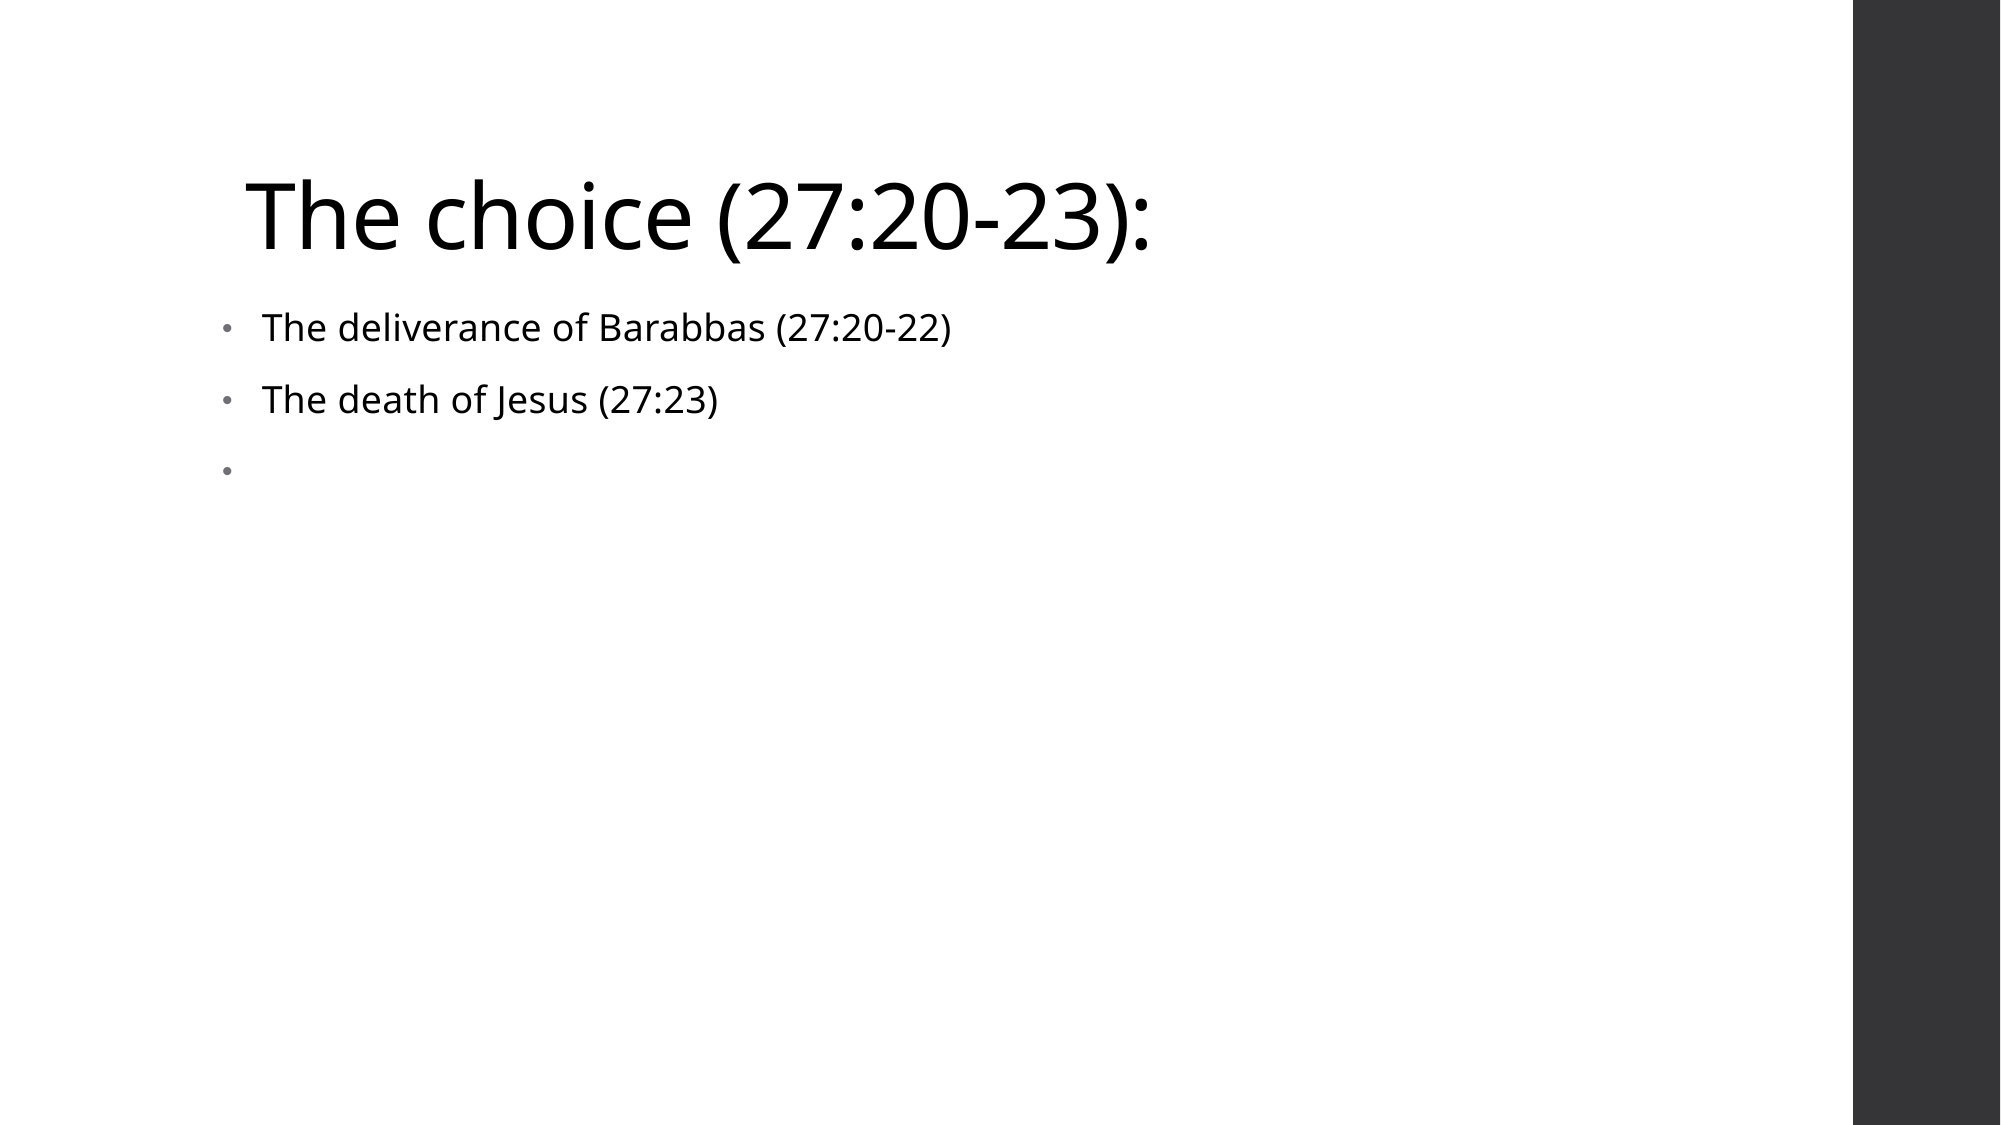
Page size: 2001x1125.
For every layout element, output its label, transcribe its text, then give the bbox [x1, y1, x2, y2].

title The choice (27:20-23): [206, 60, 1797, 278]
list The deliverance of Barabbas (27:20-22) The death of Jesus (27:23) [206, 299, 1617, 1014]
